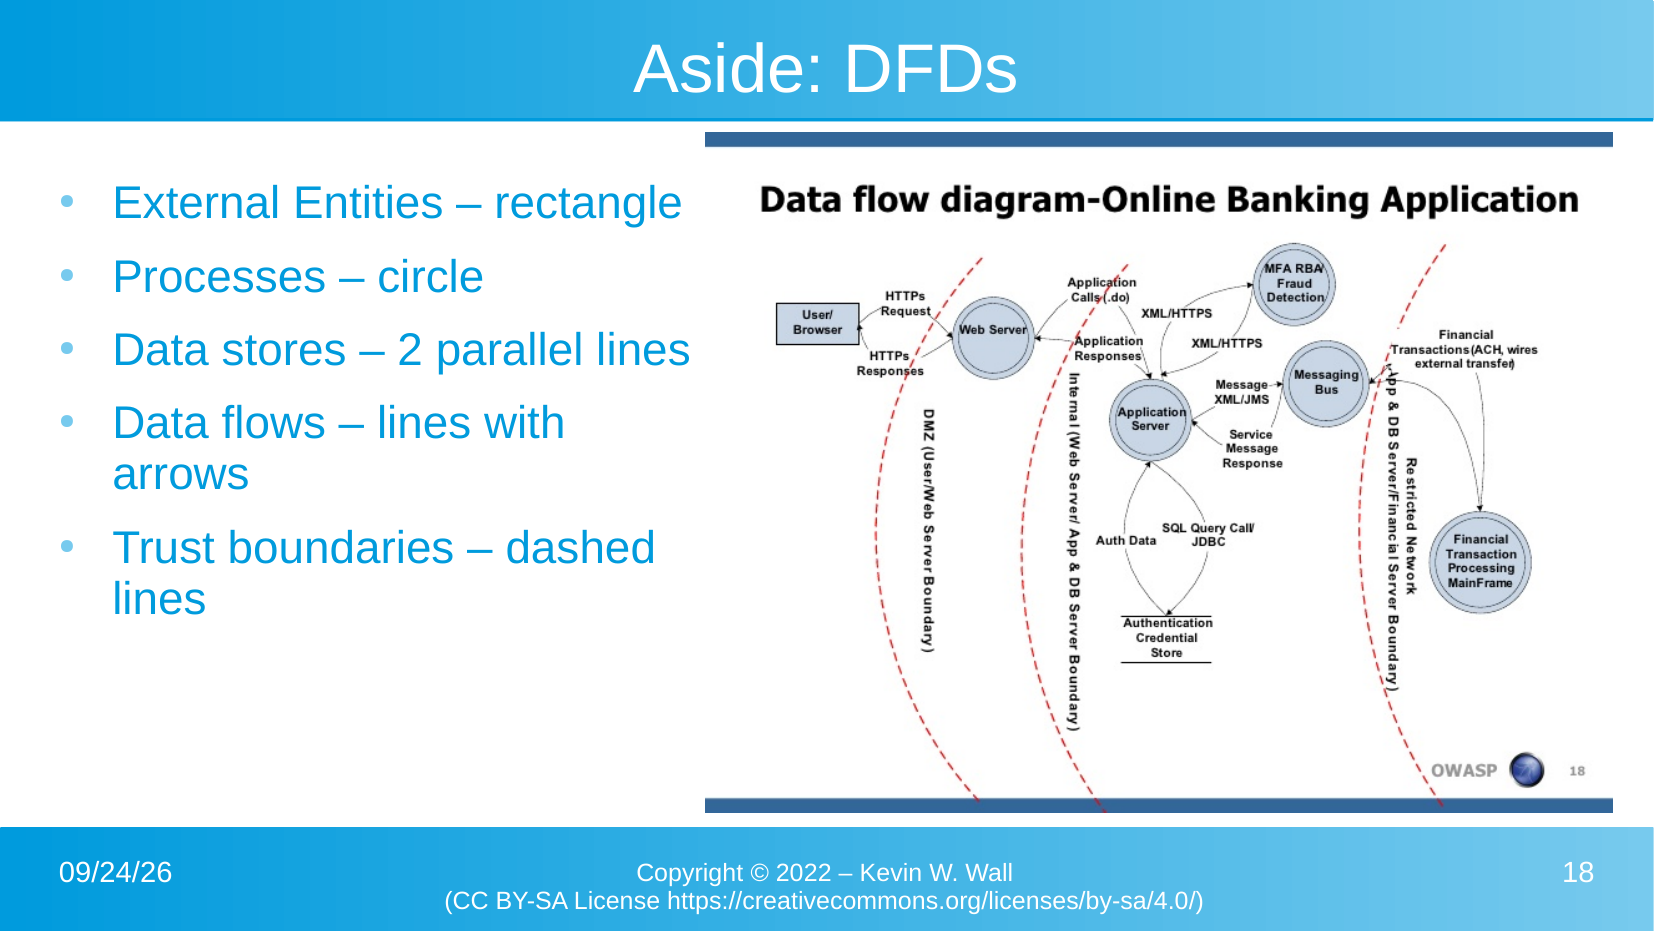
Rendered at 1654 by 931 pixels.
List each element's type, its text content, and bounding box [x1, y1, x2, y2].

list External Entities – rectangle Processes – circle Data stores – 2 parallel lines Data flows – lines with arrows Trust boundaries – dashed lines [41, 177, 701, 768]
picture [705, 132, 1613, 813]
title Aside: DFDs [59, 29, 1595, 108]
